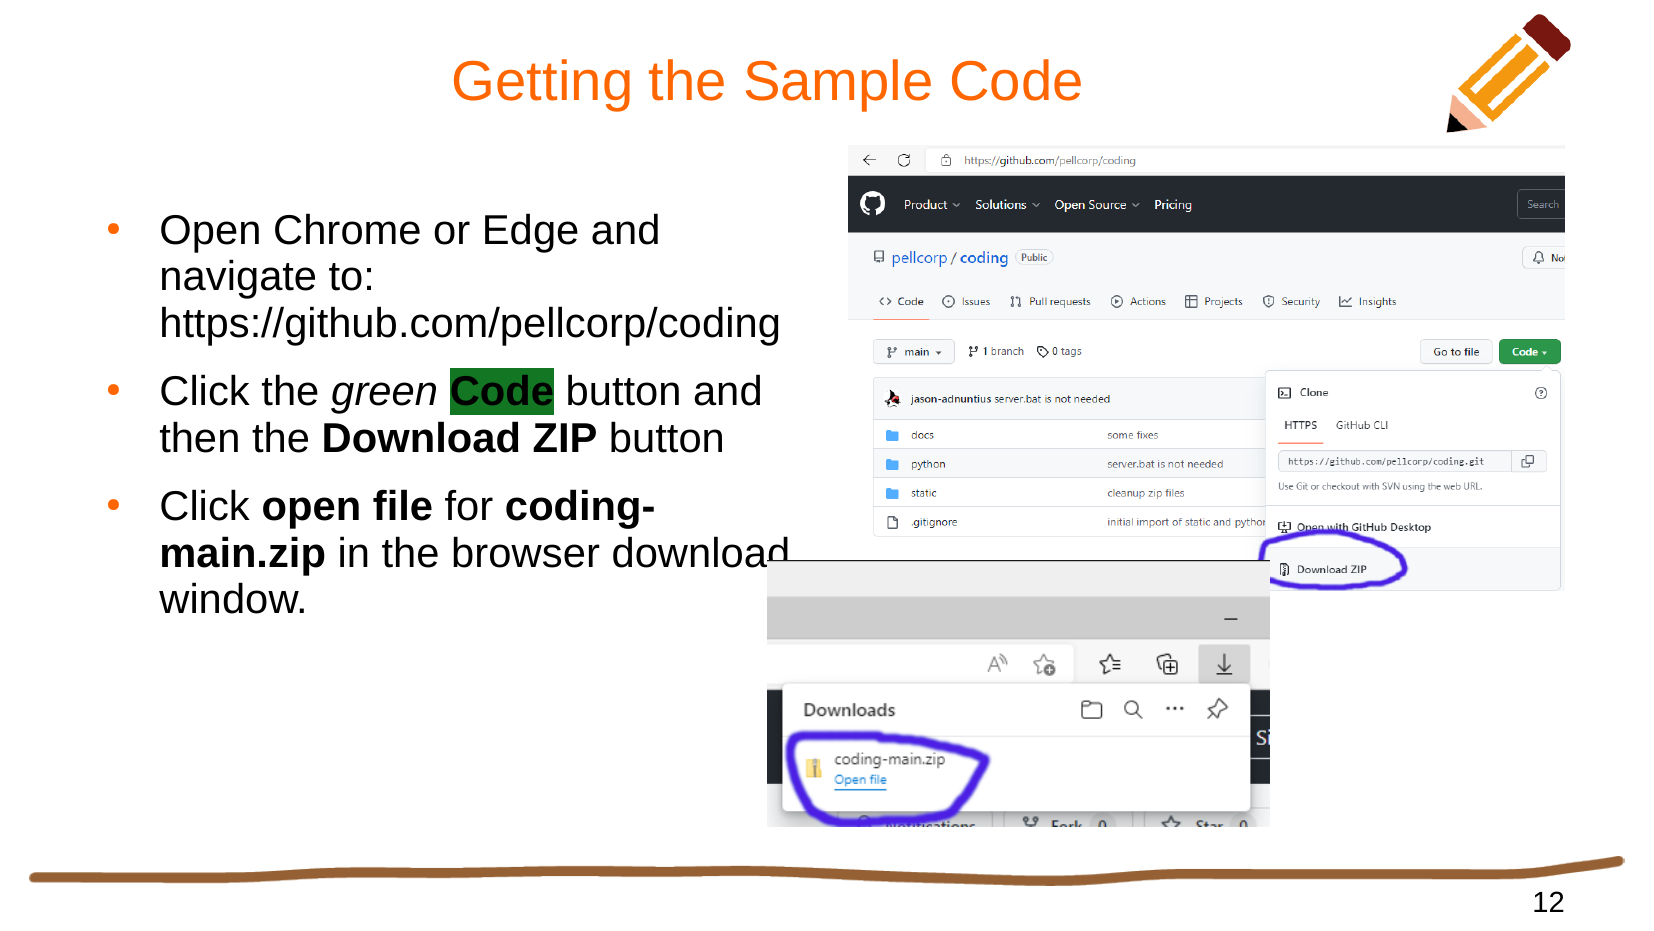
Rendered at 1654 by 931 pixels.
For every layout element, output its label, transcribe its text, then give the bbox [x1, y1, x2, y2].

picture [767, 145, 1565, 827]
list Open Chrome or Edge and navigate to: https://github.com/pellcorp/coding Click the green Code button and then the Download ZIP button Click open file for coding-main.zip in the browser download window. [88, 206, 809, 857]
picture [1446, 14, 1571, 133]
picture [29, 856, 1625, 886]
title Getting the Sample Code [88, 29, 1447, 133]
